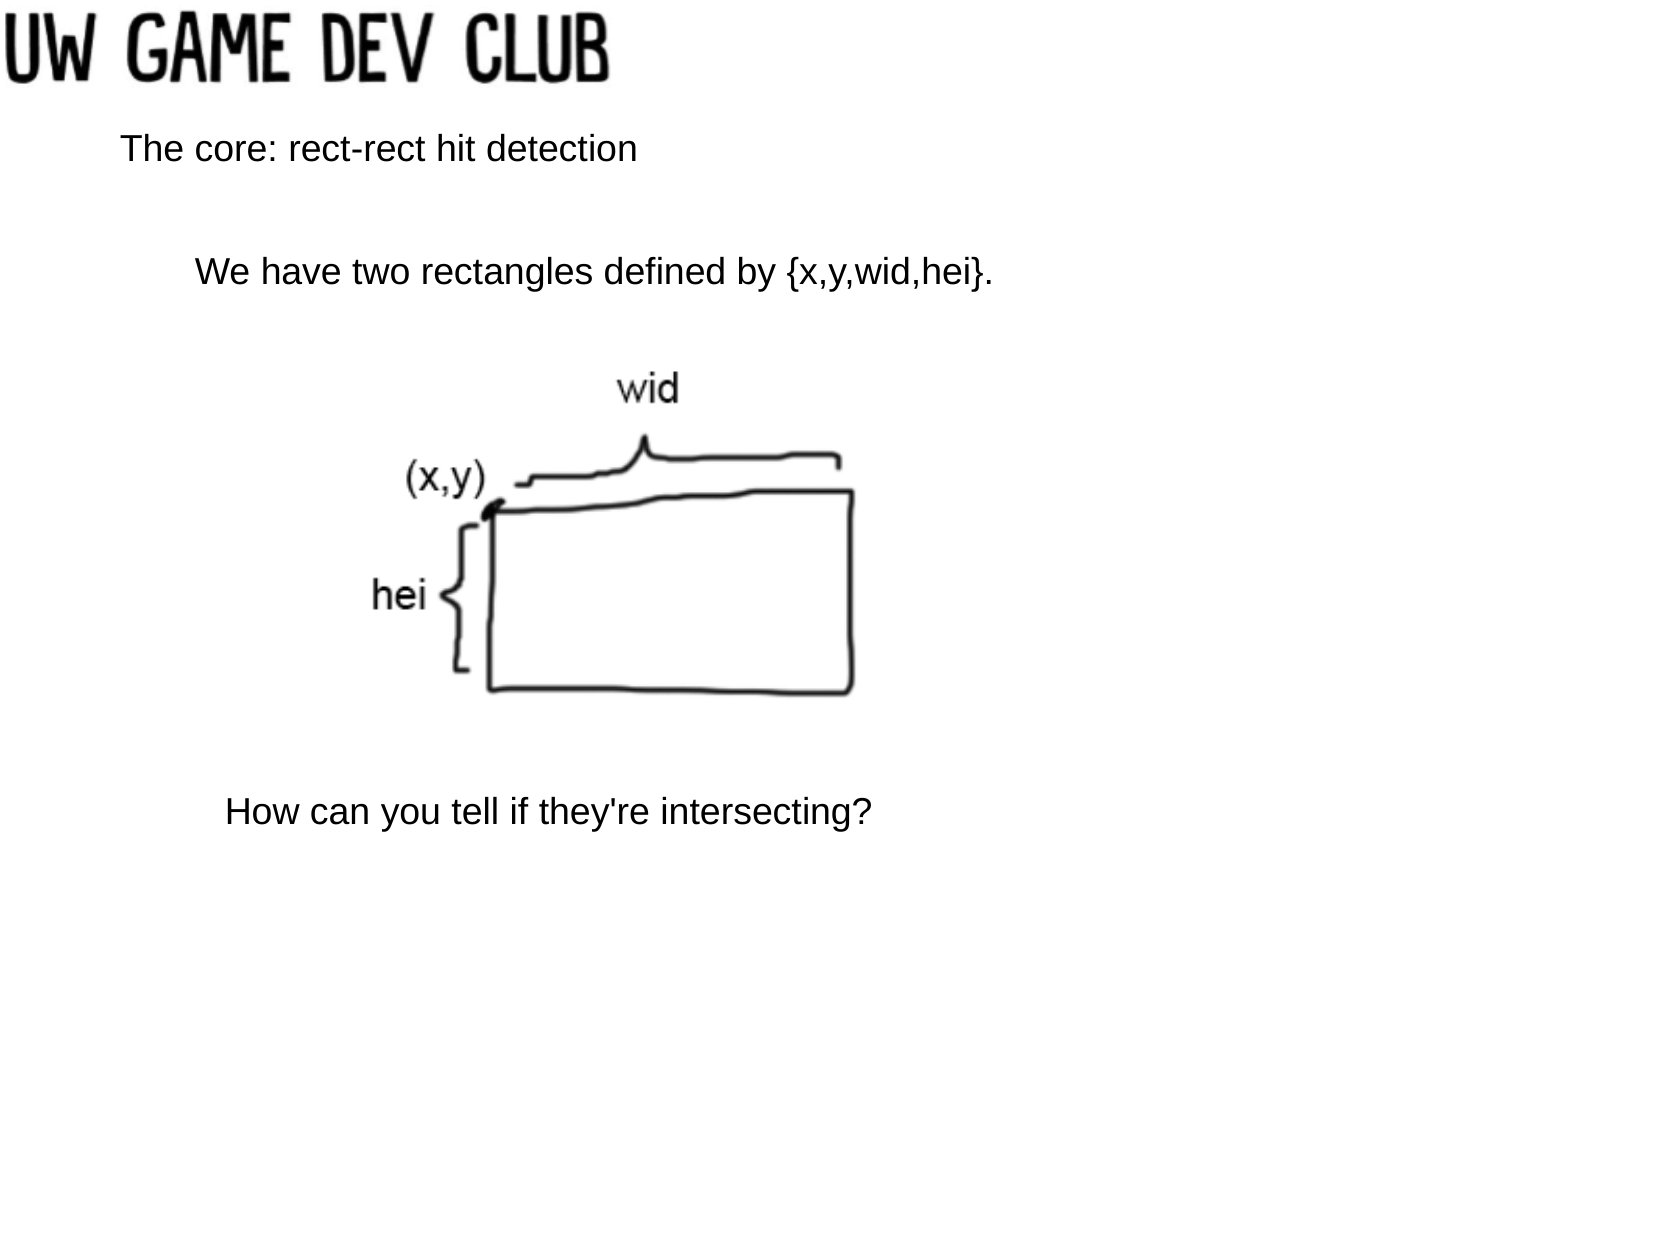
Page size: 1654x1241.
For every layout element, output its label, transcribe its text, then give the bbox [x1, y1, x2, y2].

picture [330, 345, 891, 736]
picture [1, 1, 617, 90]
text_box How can you tell if they're intersecting? [210, 783, 1441, 841]
text_box We have two rectangles defined by {x,y,wid,hei}. [180, 243, 1306, 301]
text_box The core: rect-rect hit detection [105, 120, 721, 177]
